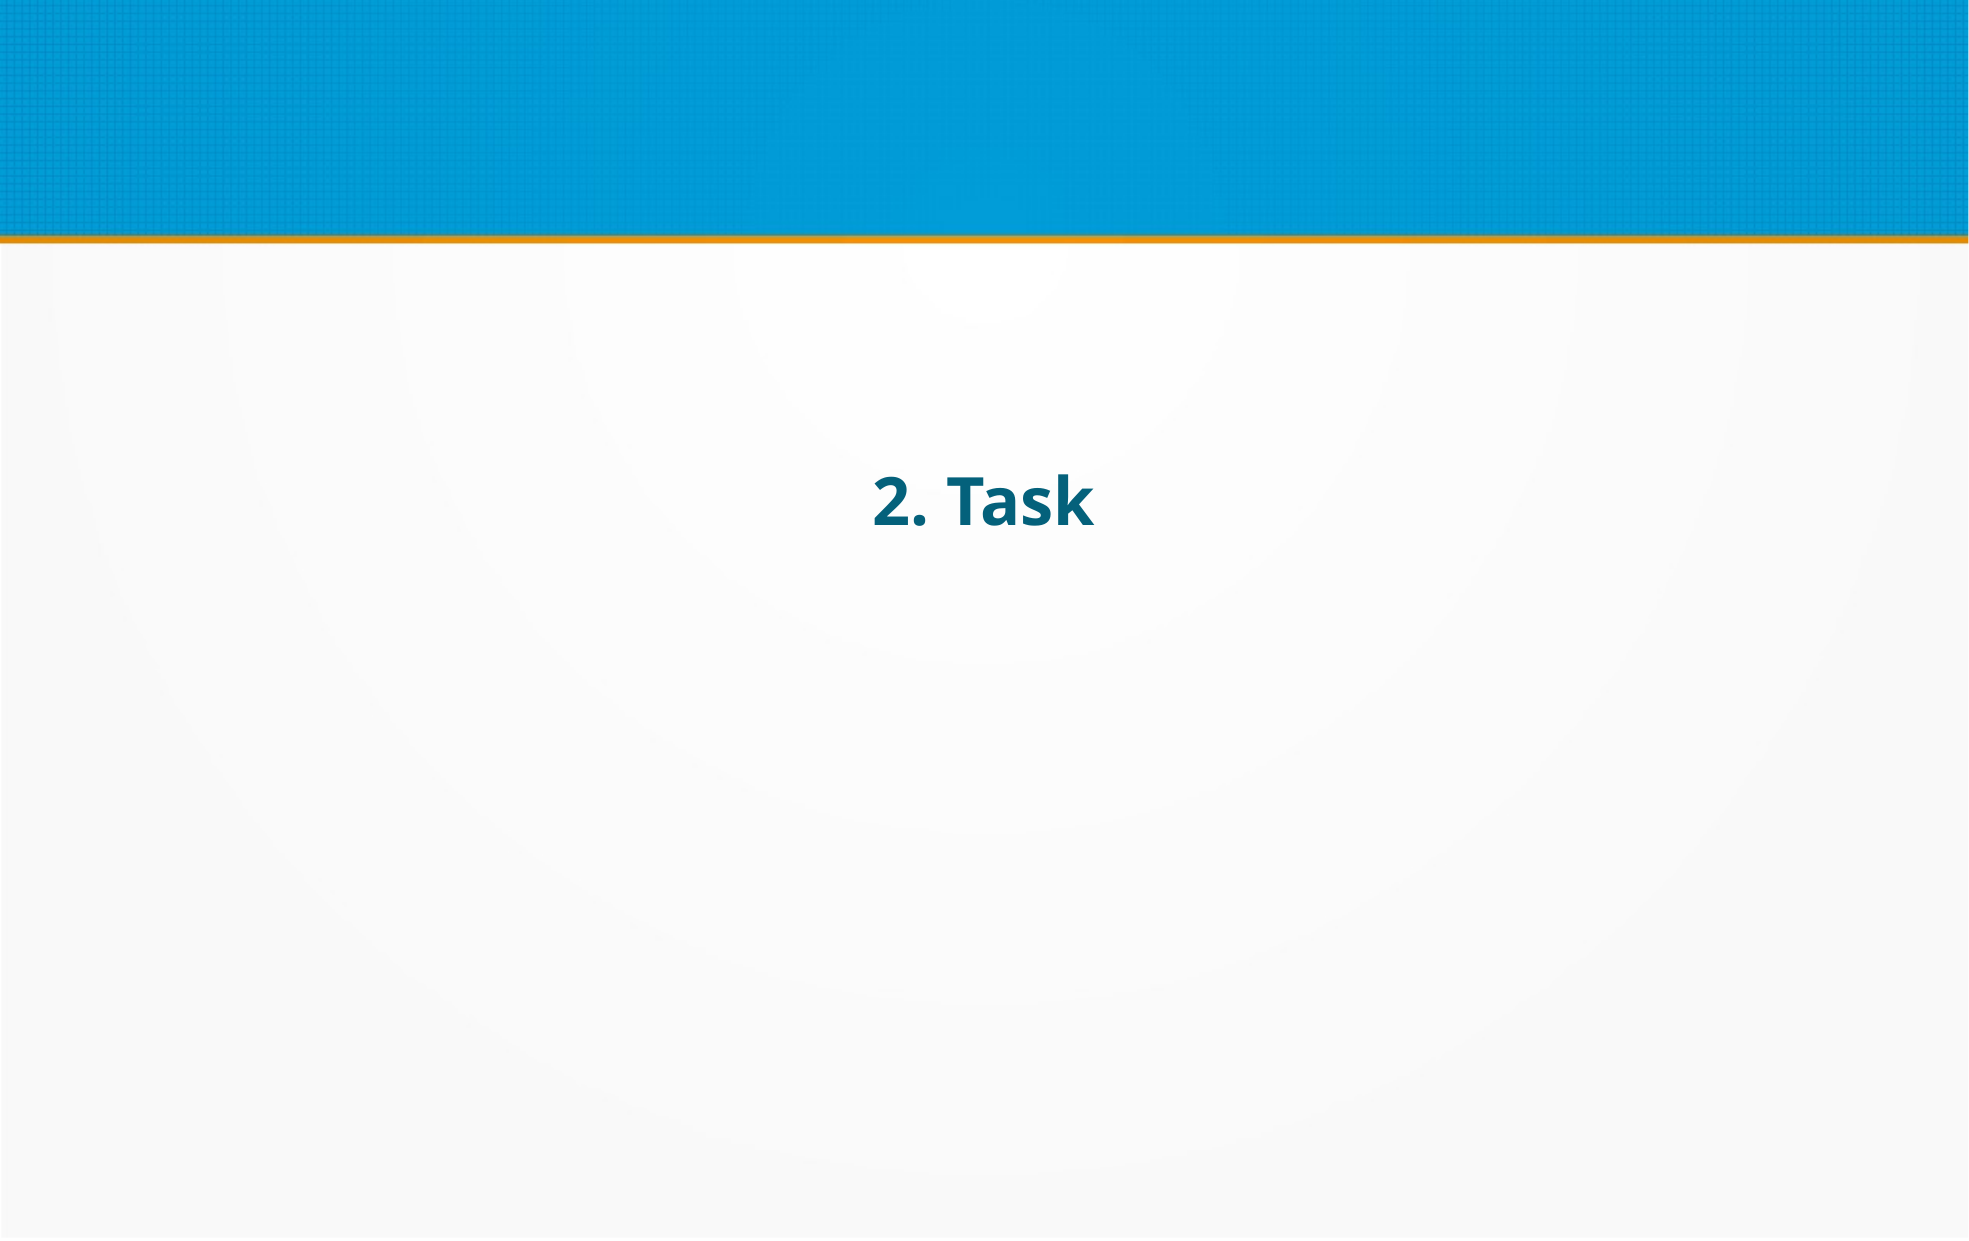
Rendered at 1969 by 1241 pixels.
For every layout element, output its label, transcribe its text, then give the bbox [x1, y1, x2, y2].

picture [0, 233, 1969, 1241]
subtitle 2. Task [98, 19, 1870, 980]
